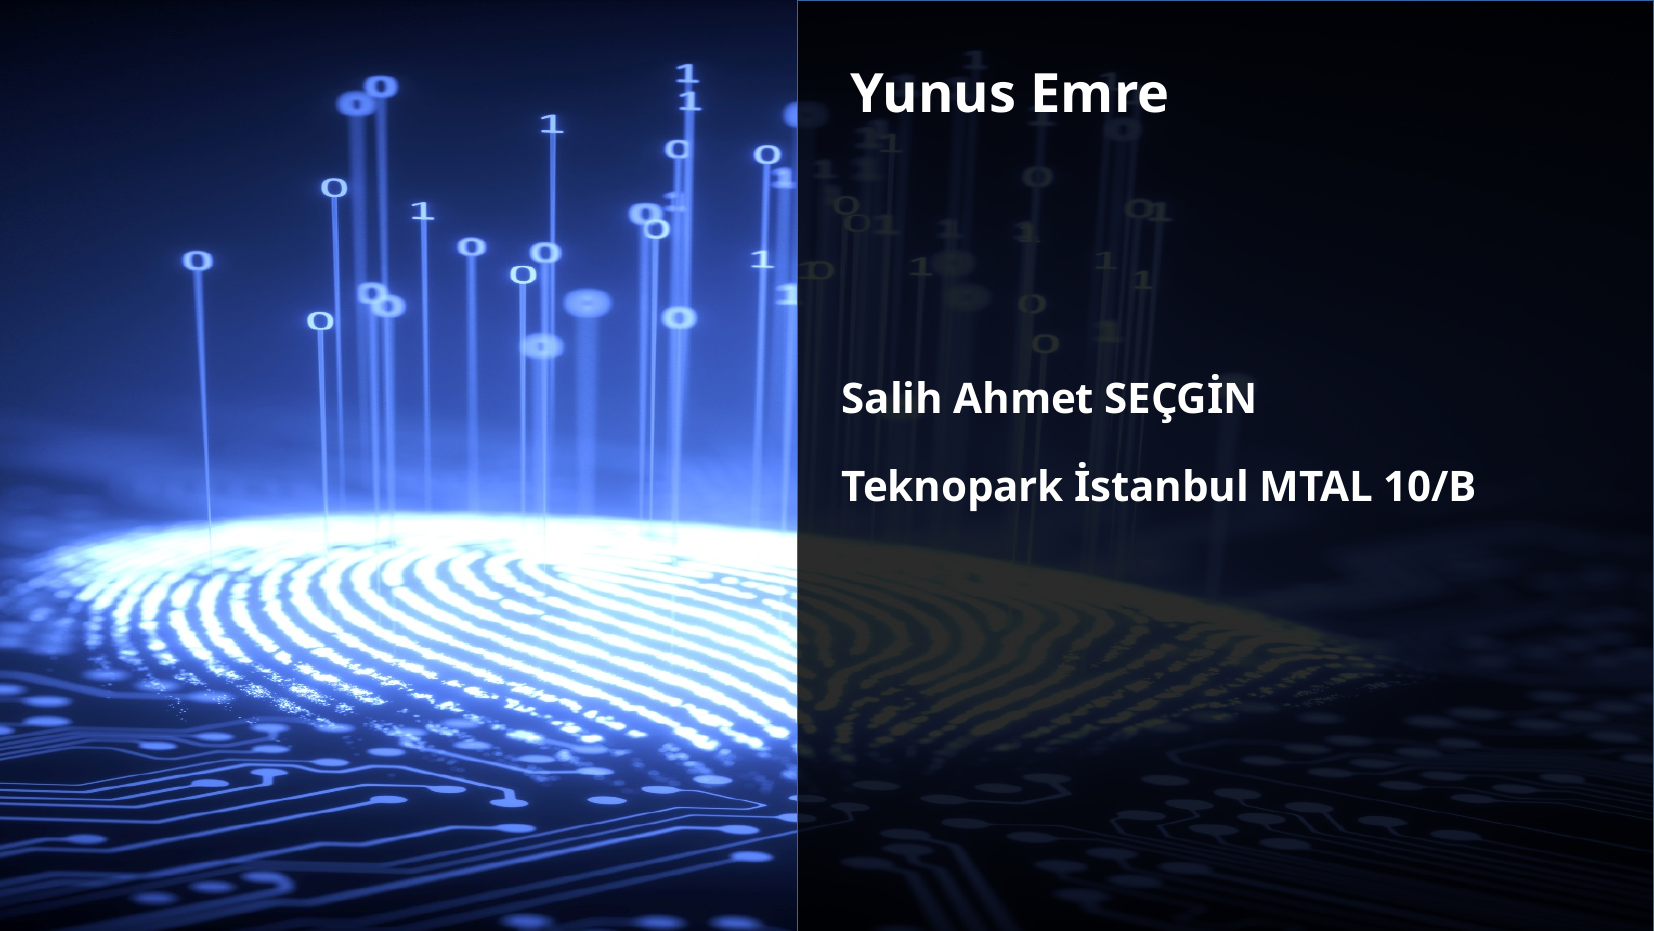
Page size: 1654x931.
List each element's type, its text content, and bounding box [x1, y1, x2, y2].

text_box Yunus Emre [835, 46, 1566, 117]
text_box [797, 0, 1654, 931]
text_box Salih Ahmet SEÇGİN Teknopark İstanbul MTAL 10/B [826, 272, 1654, 521]
picture [0, 0, 797, 931]
